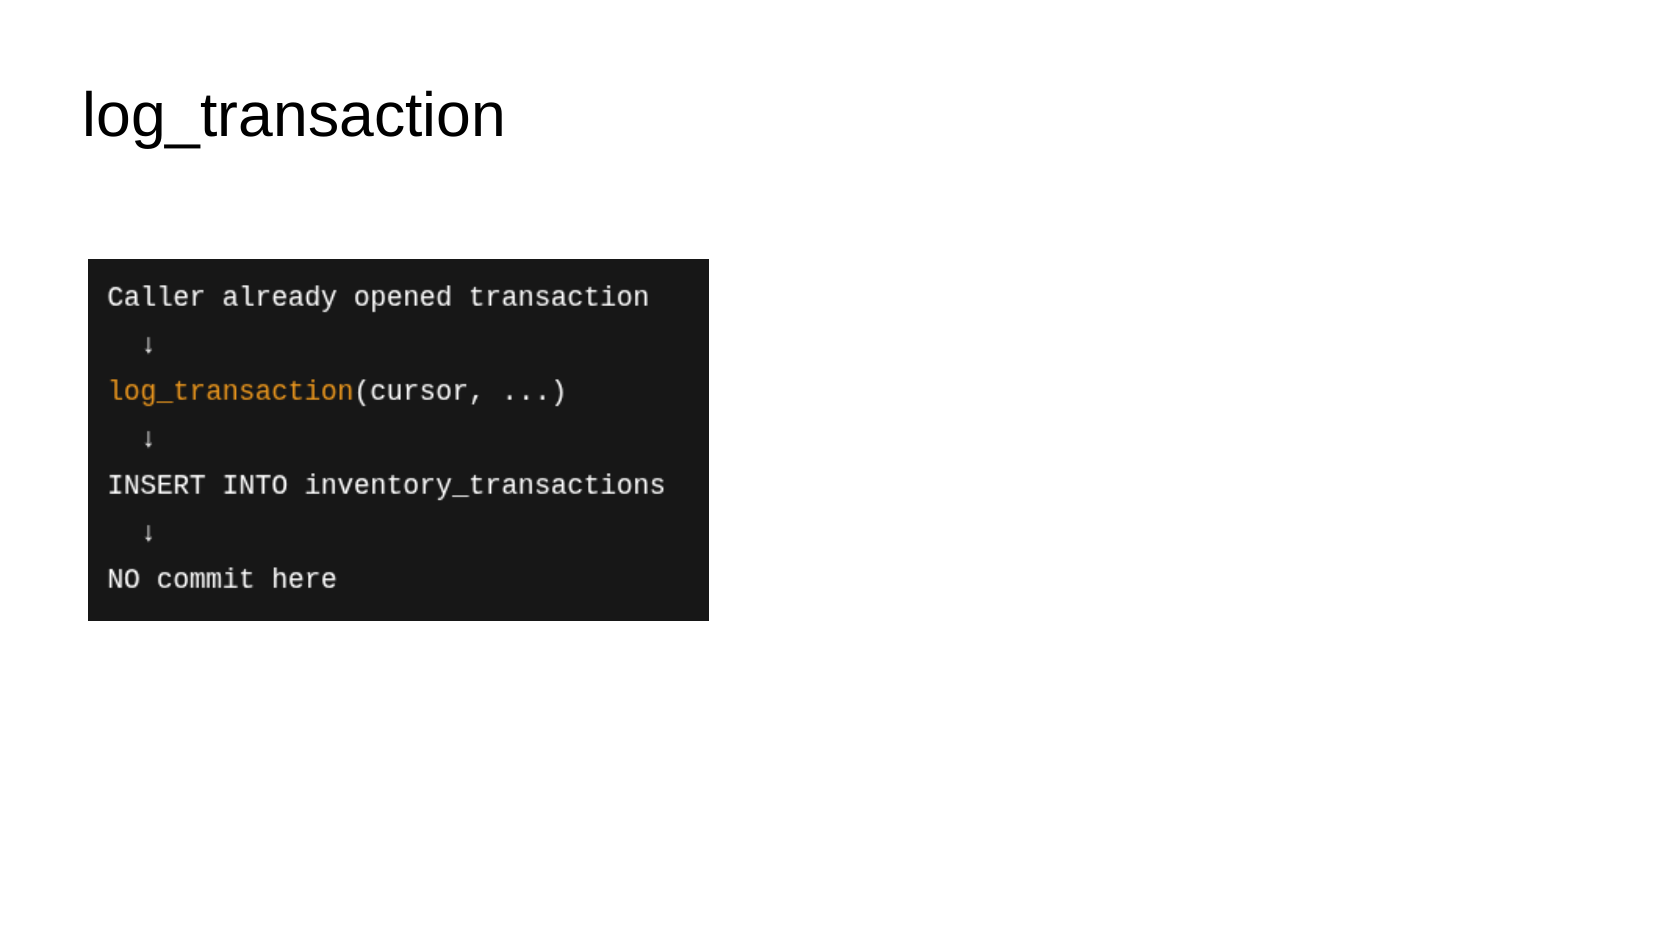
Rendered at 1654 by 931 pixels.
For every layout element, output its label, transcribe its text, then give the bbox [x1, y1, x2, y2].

picture [88, 259, 709, 621]
title log_transaction [82, 37, 1571, 193]
